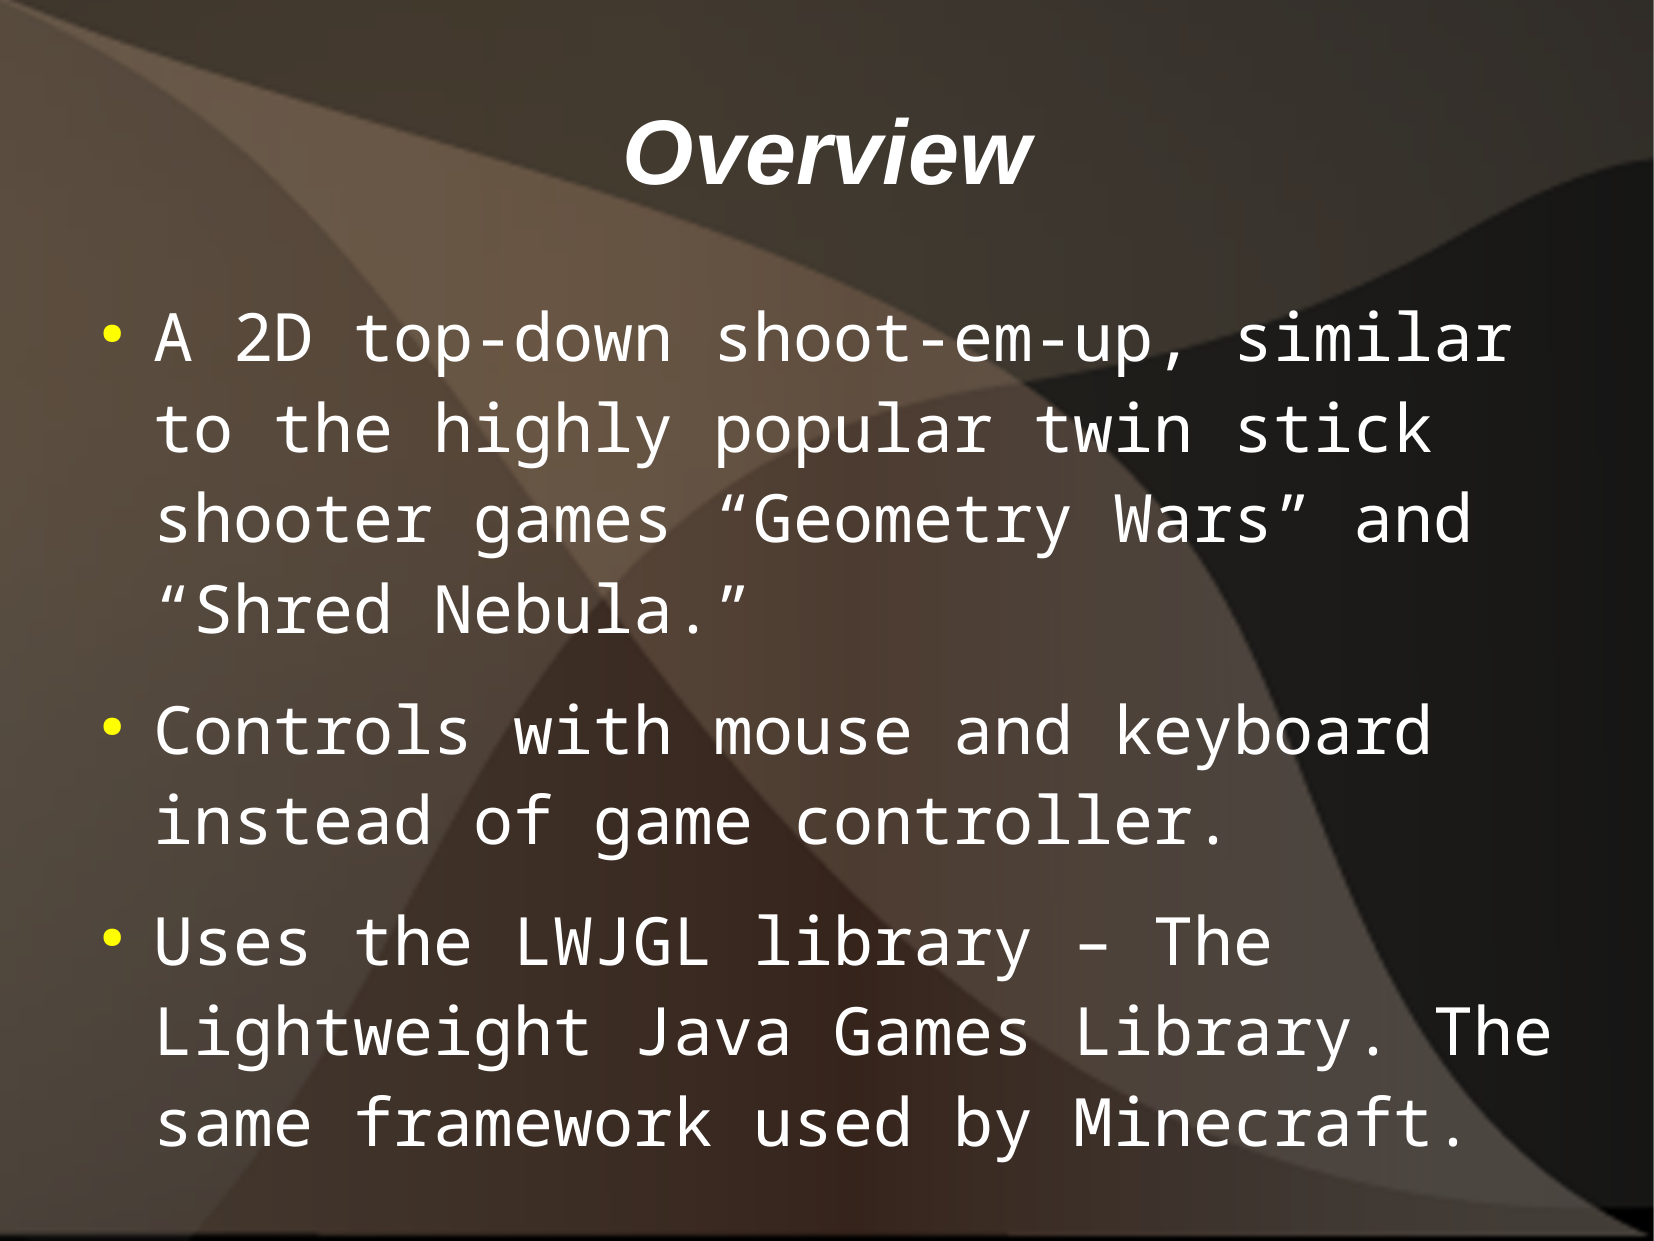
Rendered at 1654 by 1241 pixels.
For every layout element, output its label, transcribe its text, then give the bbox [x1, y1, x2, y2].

title Overview [82, 49, 1571, 257]
list A 2D top-down shoot-em-up, similar to the highly popular twin stick shooter games “Geometry Wars” and “Shred Nebula.” Controls with mouse and keyboard instead of game controller. Uses the LWJGL library – The Lightweight Java Games Library. The same framework used by Minecraft. [82, 290, 1571, 1094]
picture [0, 0, 1654, 1241]
